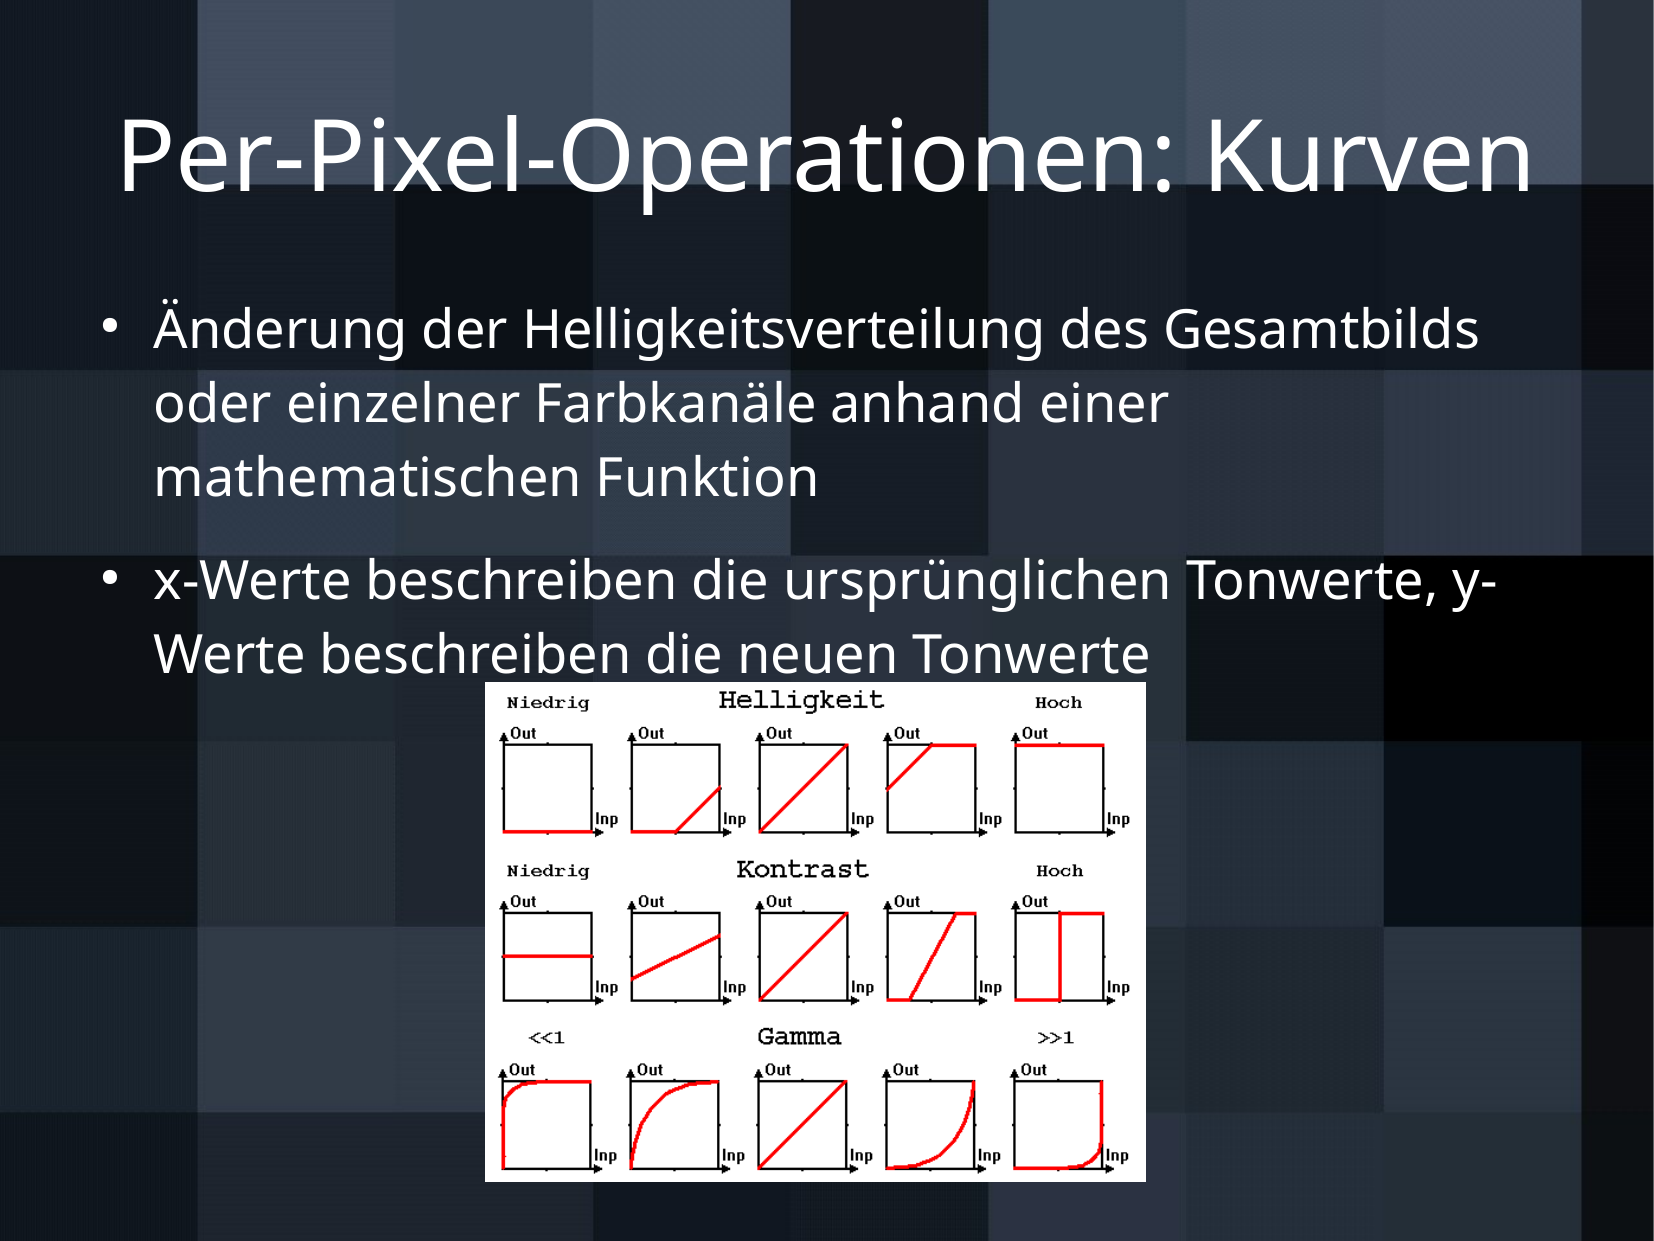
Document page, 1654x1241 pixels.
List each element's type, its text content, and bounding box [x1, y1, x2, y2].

title Per-Pixel-Operationen: Kurven [82, 31, 1571, 275]
list Änderung der Helligkeitsverteilung des Gesamtbilds oder einzelner Farbkanäle anhand einer mathematischen Funktion x-Werte beschreiben die ursprünglichen Tonwerte, y-Werte beschreiben die neuen Tonwerte [82, 290, 1571, 674]
picture [0, 0, 1654, 1241]
